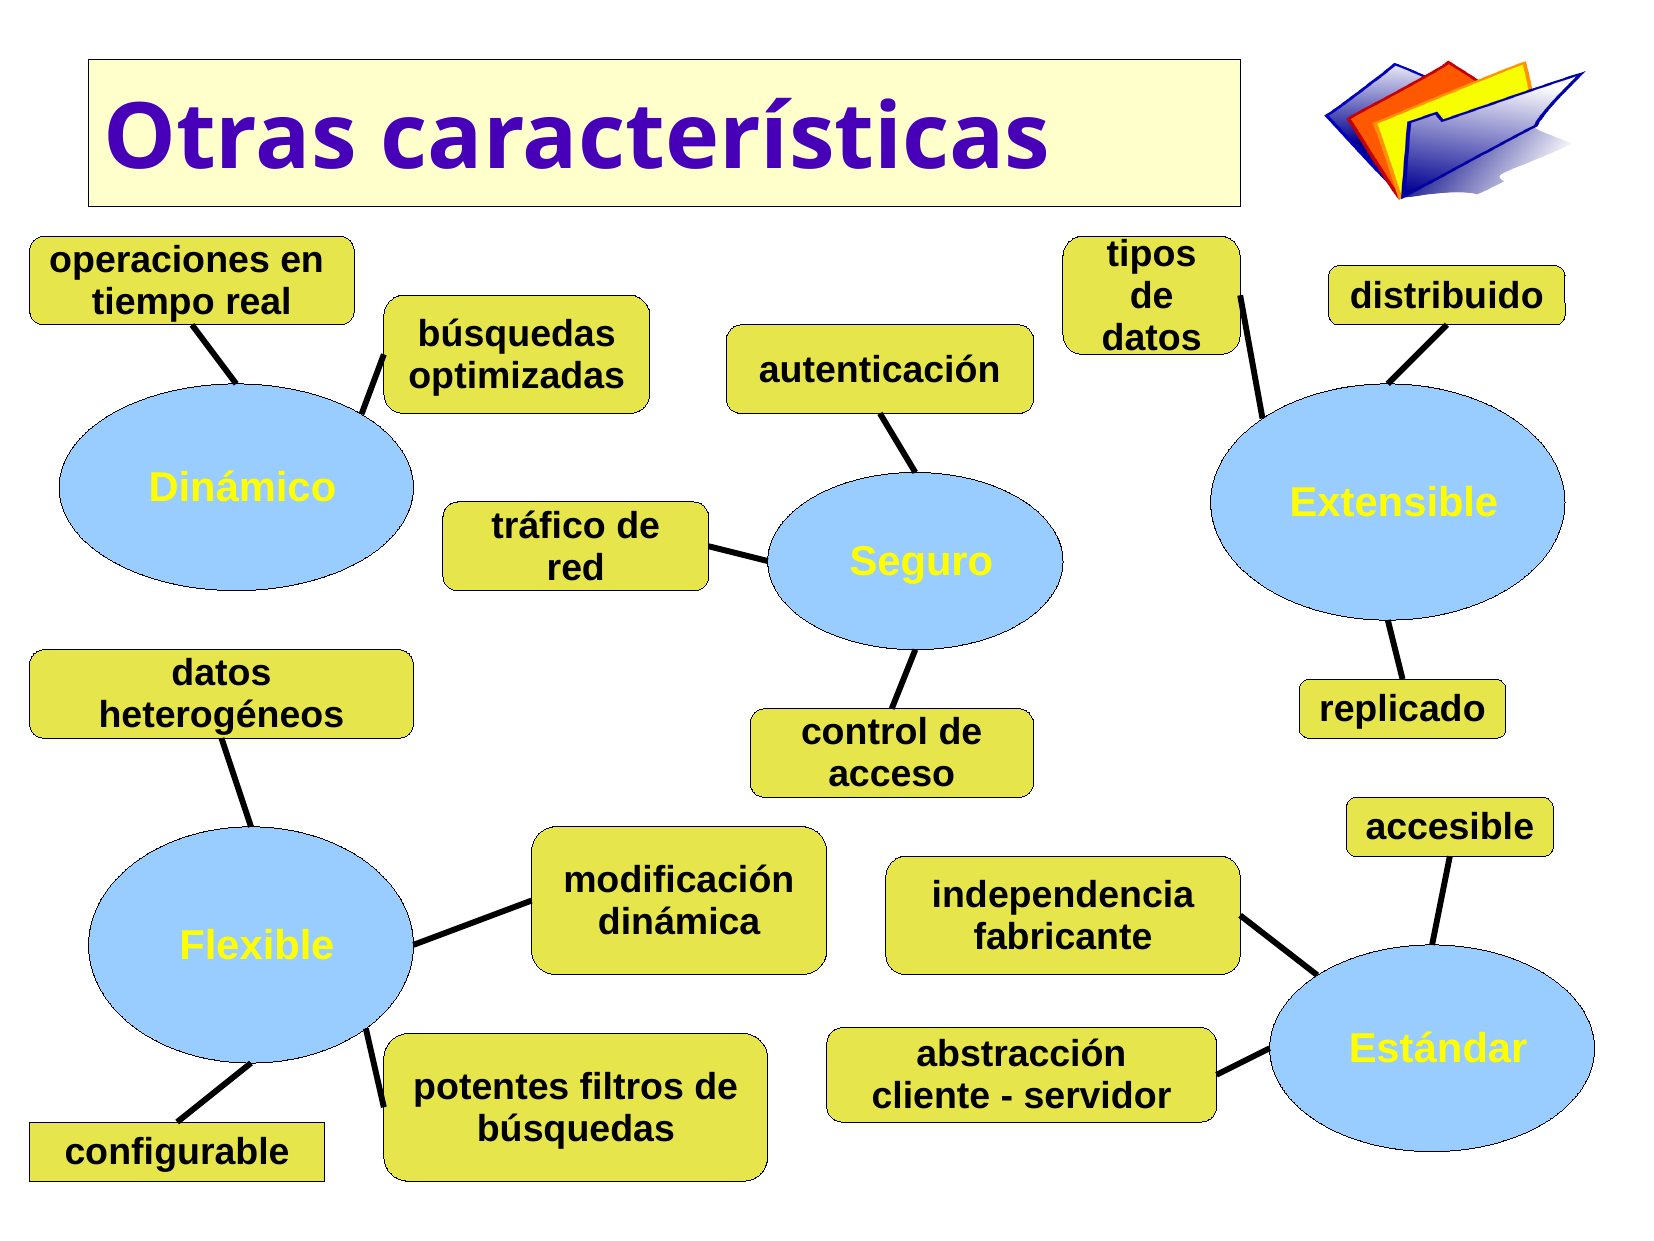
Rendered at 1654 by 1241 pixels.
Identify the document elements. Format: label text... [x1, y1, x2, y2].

text_box Flexible [88, 826, 414, 1064]
text_box potentes filtros de búsquedas [383, 1033, 768, 1182]
text_box Dinámico [59, 383, 414, 591]
text_box independencia fabricante [885, 856, 1241, 975]
text_box Extensible [1210, 383, 1566, 621]
text_box Estándar [1269, 944, 1595, 1152]
text_box replicado [1299, 679, 1506, 739]
text_box Seguro [767, 472, 1064, 650]
text_box Otras características [88, 59, 1241, 207]
text_box autenticación [726, 324, 1034, 414]
text_box datos heterogéneos [29, 649, 414, 739]
text_box control de acceso [750, 708, 1034, 798]
text_box accesible [1346, 797, 1554, 857]
text_box tráfico de red [442, 501, 709, 591]
text_box operaciones en tiempo real [29, 236, 355, 325]
text_box modificación dinámica [531, 826, 827, 975]
text_box abstracción cliente - servidor [826, 1027, 1217, 1123]
text_box búsquedas optimizadas [383, 295, 650, 414]
text_box tipos de datos [1062, 236, 1241, 355]
text_box distribuido [1328, 265, 1566, 325]
text_box configurable [29, 1122, 325, 1182]
picture [1320, 58, 1595, 202]
